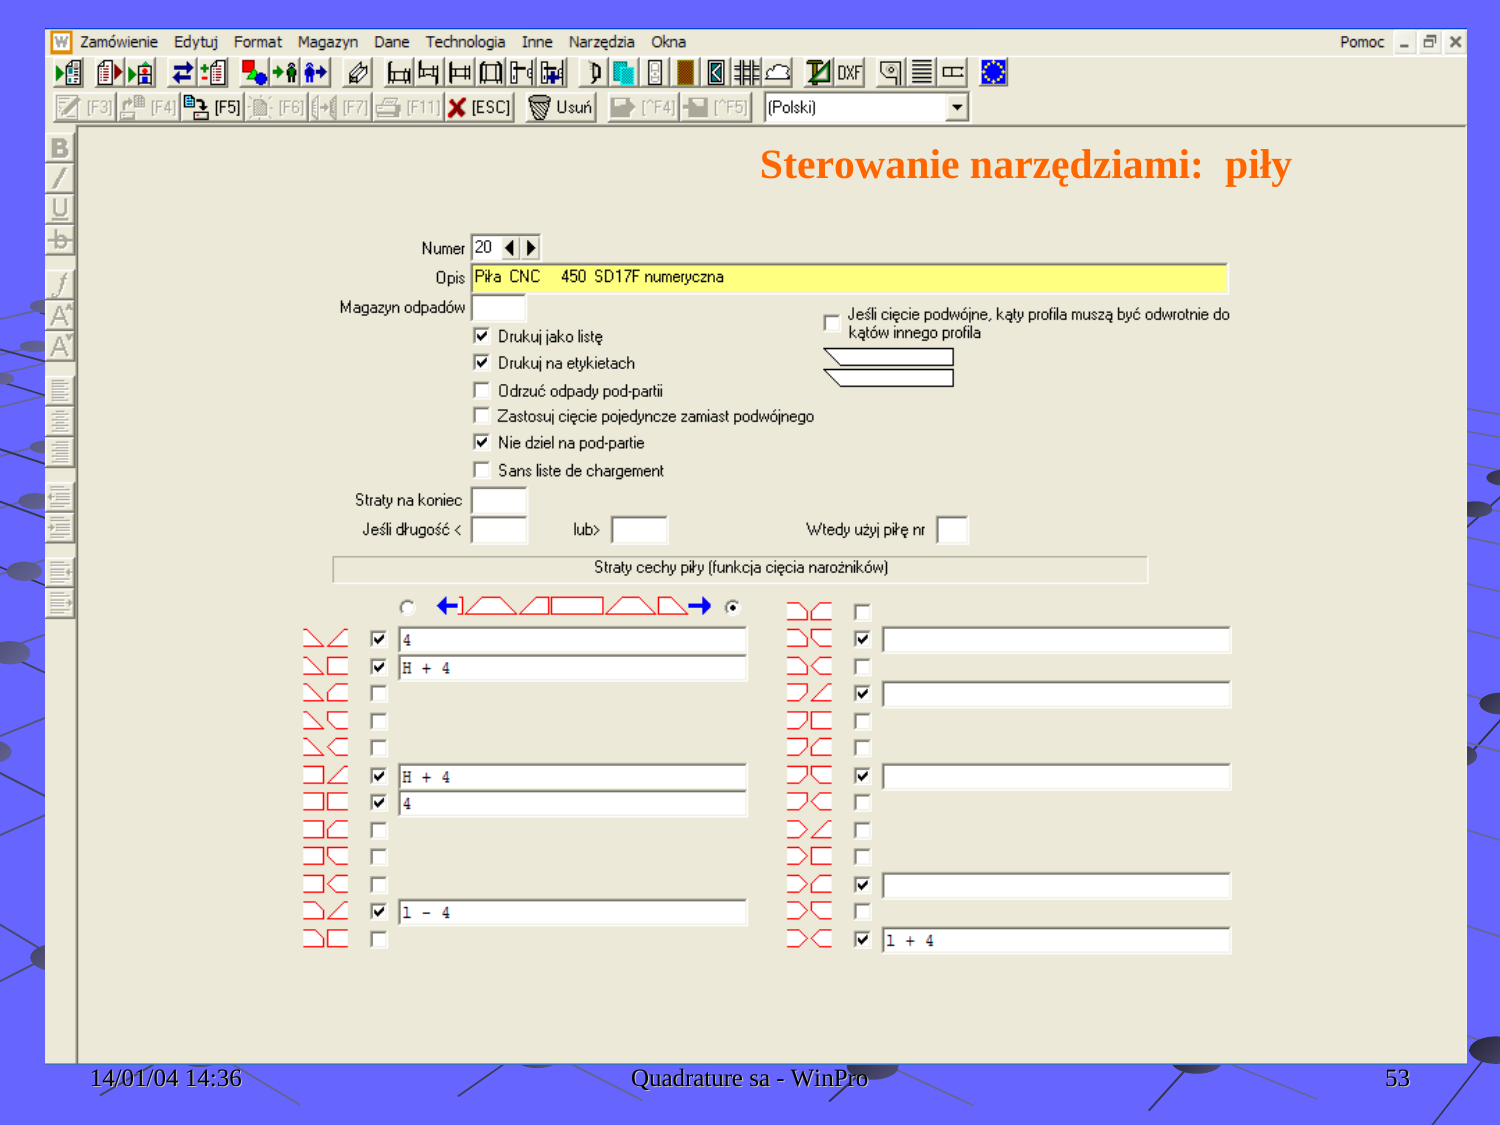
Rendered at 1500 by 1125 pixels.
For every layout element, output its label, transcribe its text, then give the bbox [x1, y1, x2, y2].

text_box Sterowanie narzędziami: piły [759, 144, 1434, 188]
picture [45, 28, 1467, 1065]
